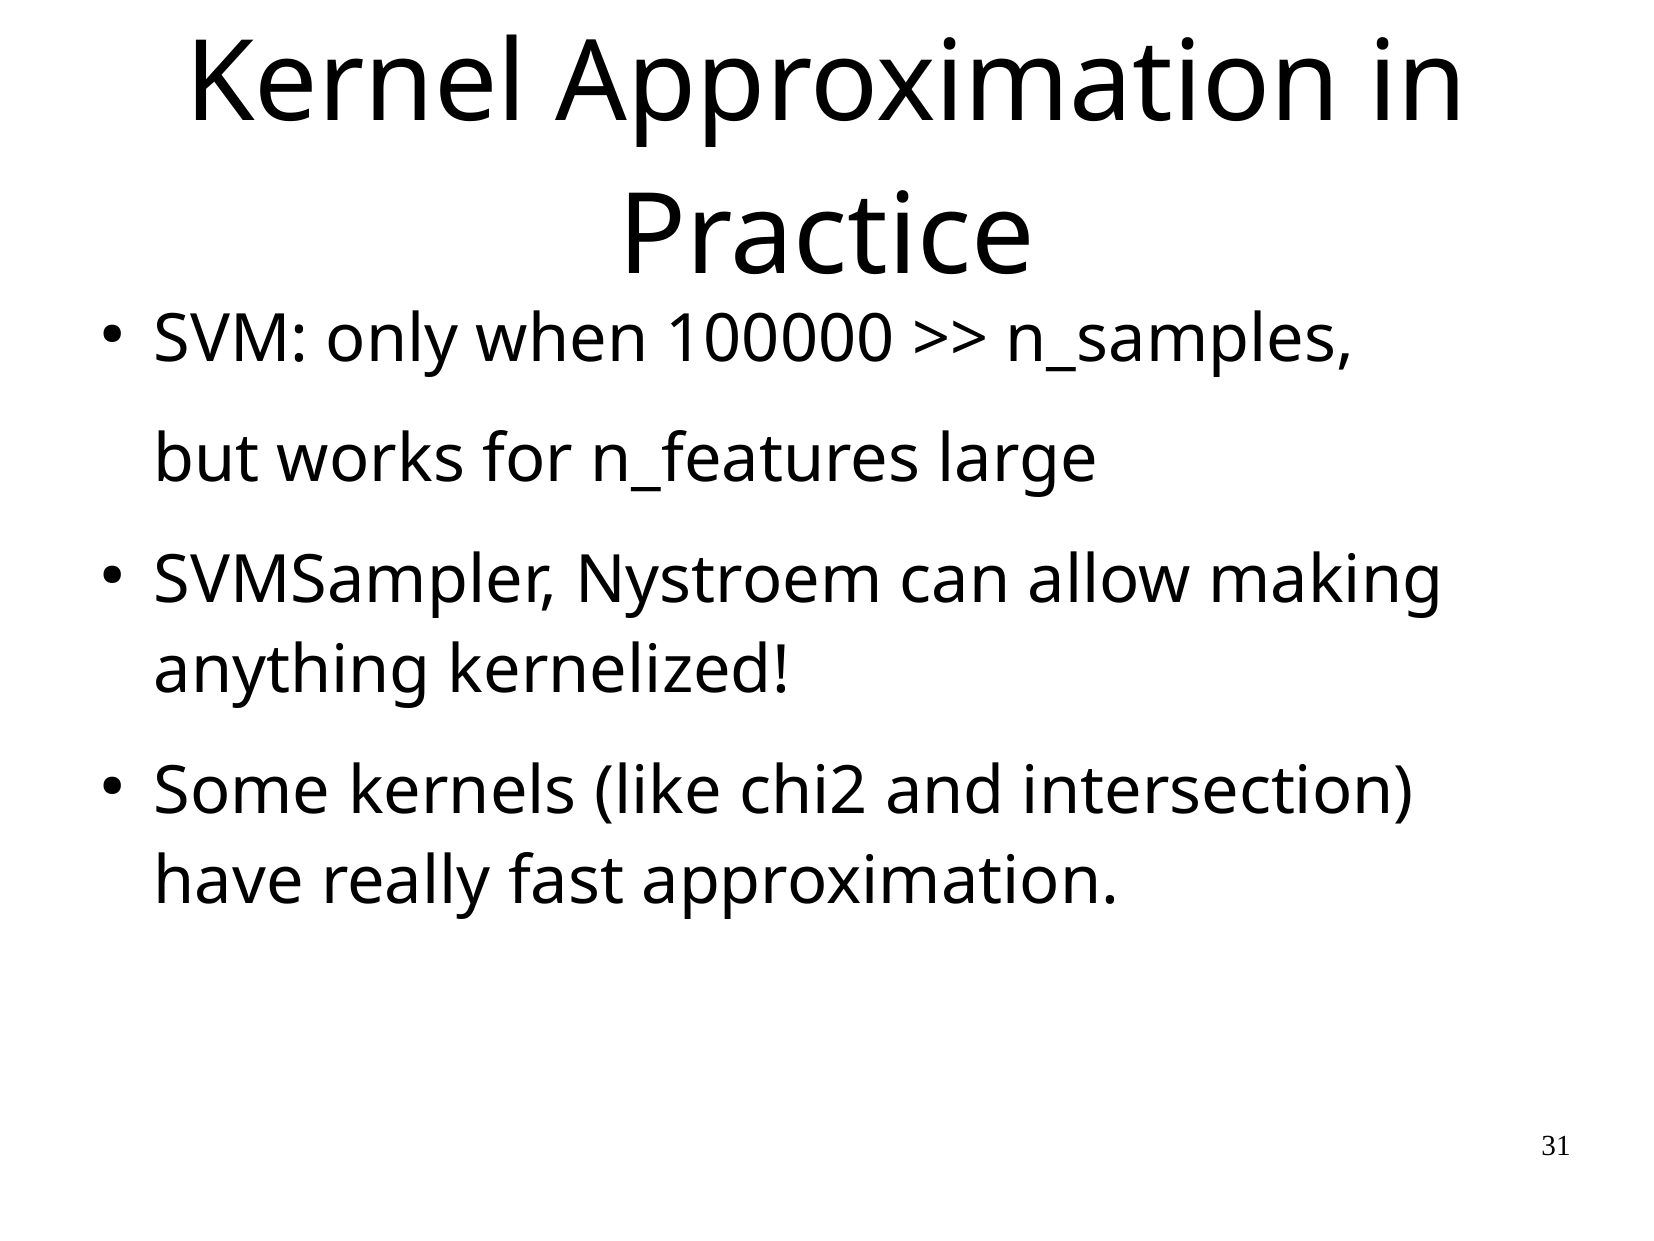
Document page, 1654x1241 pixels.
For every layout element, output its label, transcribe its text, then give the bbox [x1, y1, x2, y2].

list SVM: only when 100000 >> n_samples, but works for n_features large SVMSampler, Nystroem can allow making anything kernelized! Some kernels (like chi2 and intersection) have really fast approximation. [82, 290, 1571, 1010]
title Kernel Approximation in Practice [82, 49, 1571, 257]
